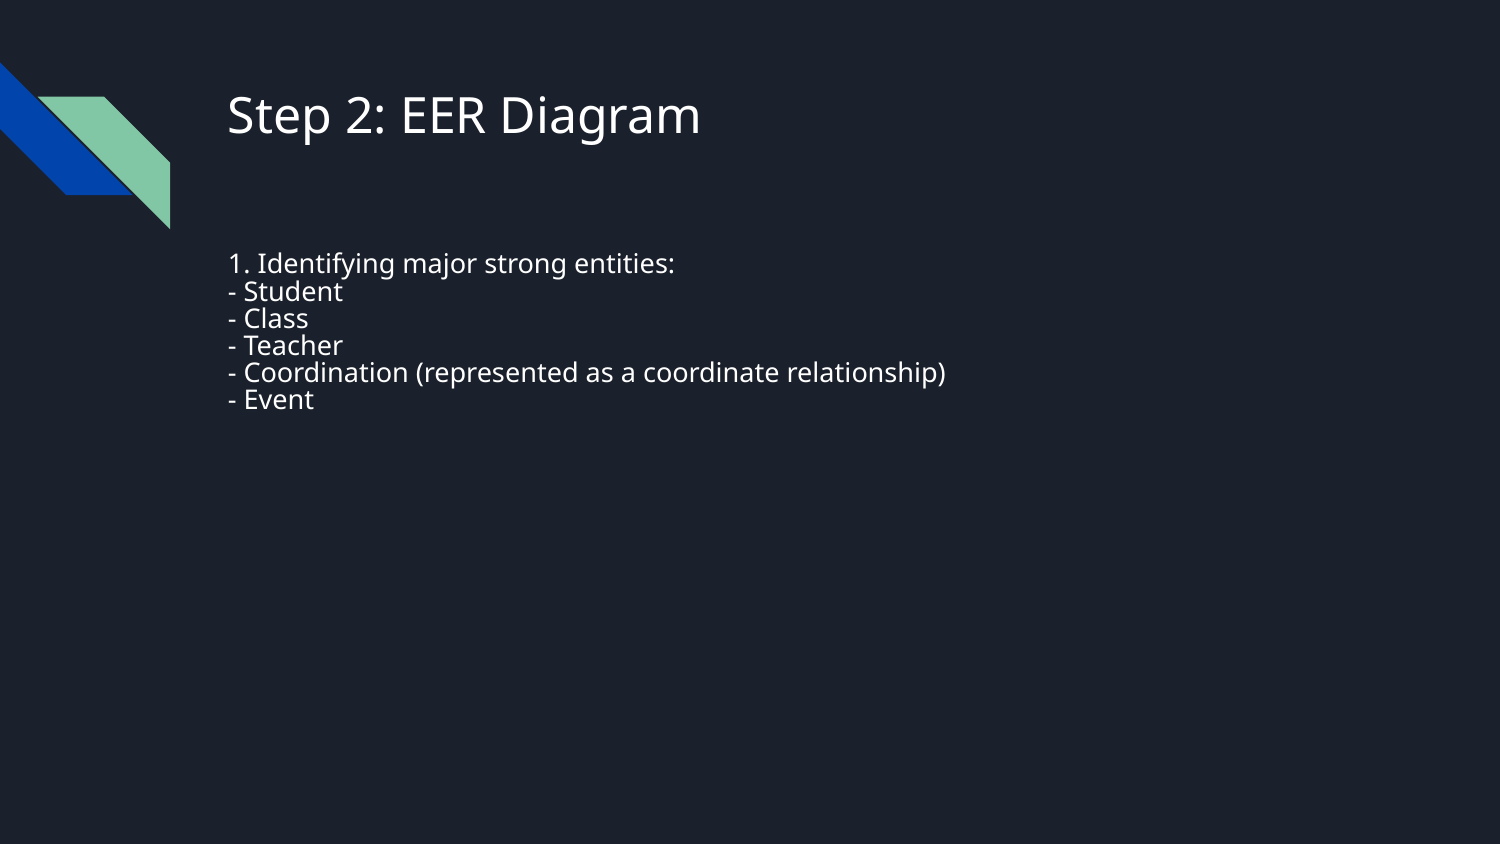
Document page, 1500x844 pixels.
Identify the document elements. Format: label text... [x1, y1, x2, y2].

list 1. Identifying major strong entities: - Student - Class - Teacher - Coordination (represented as a coordinate relationship) - Event [212, 257, 1368, 735]
title Step 2: EER Diagram [212, 64, 1368, 215]
